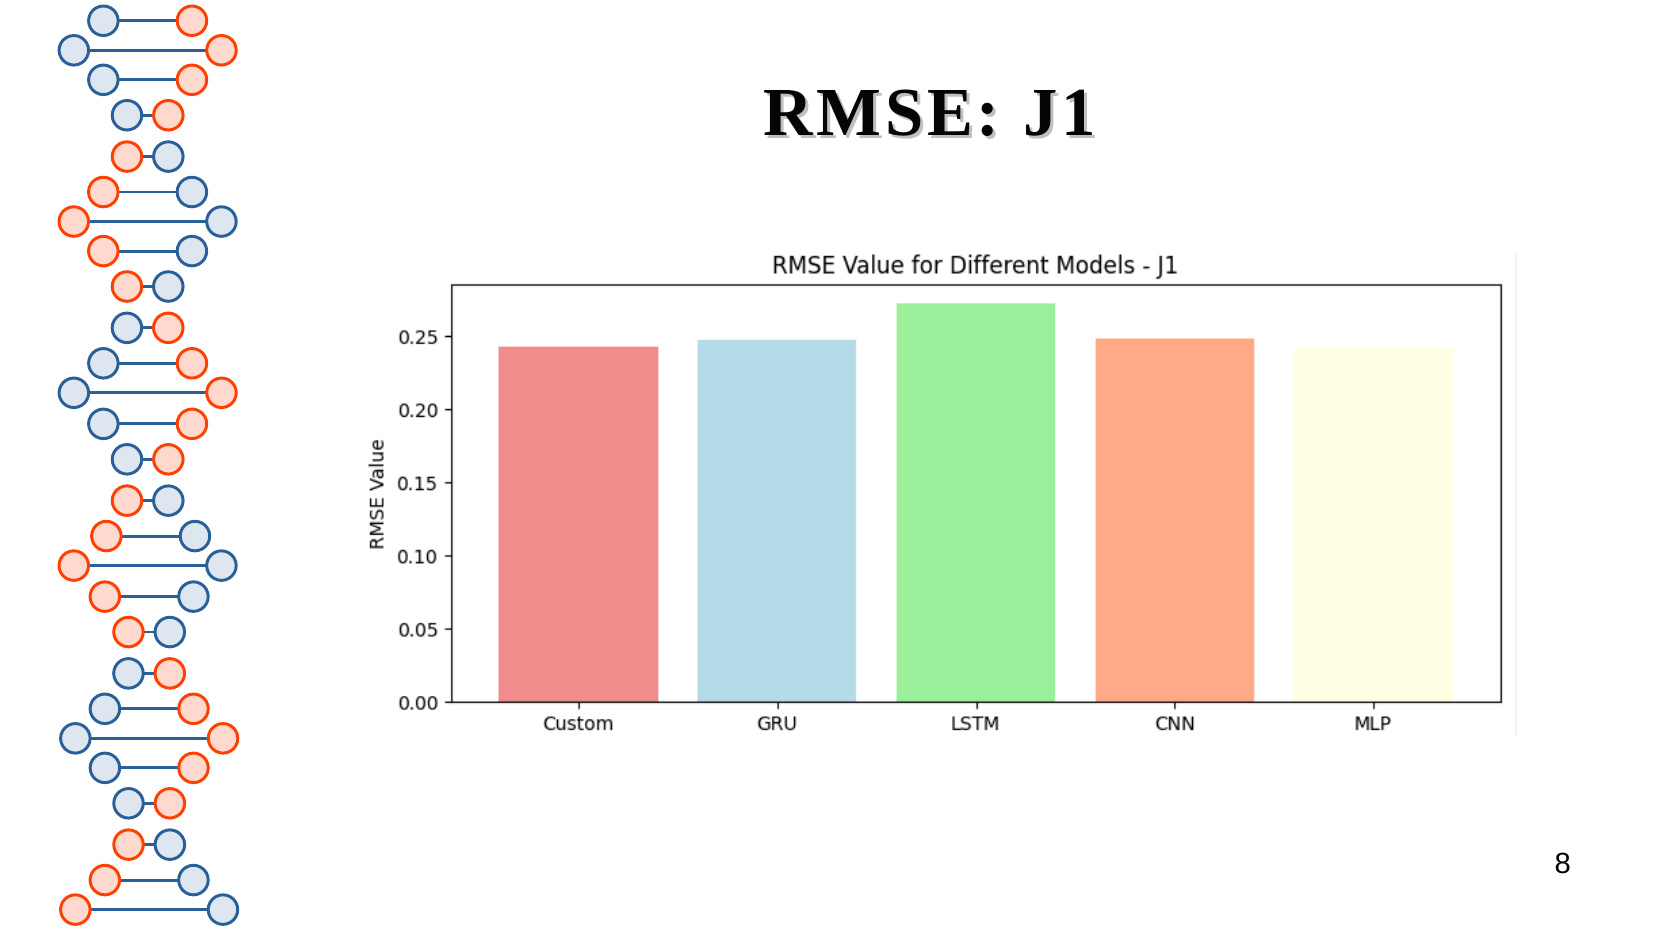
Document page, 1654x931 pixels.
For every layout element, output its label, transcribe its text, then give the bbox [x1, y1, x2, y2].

picture [343, 252, 1517, 737]
title RMSE: J1 [265, 35, 1595, 189]
